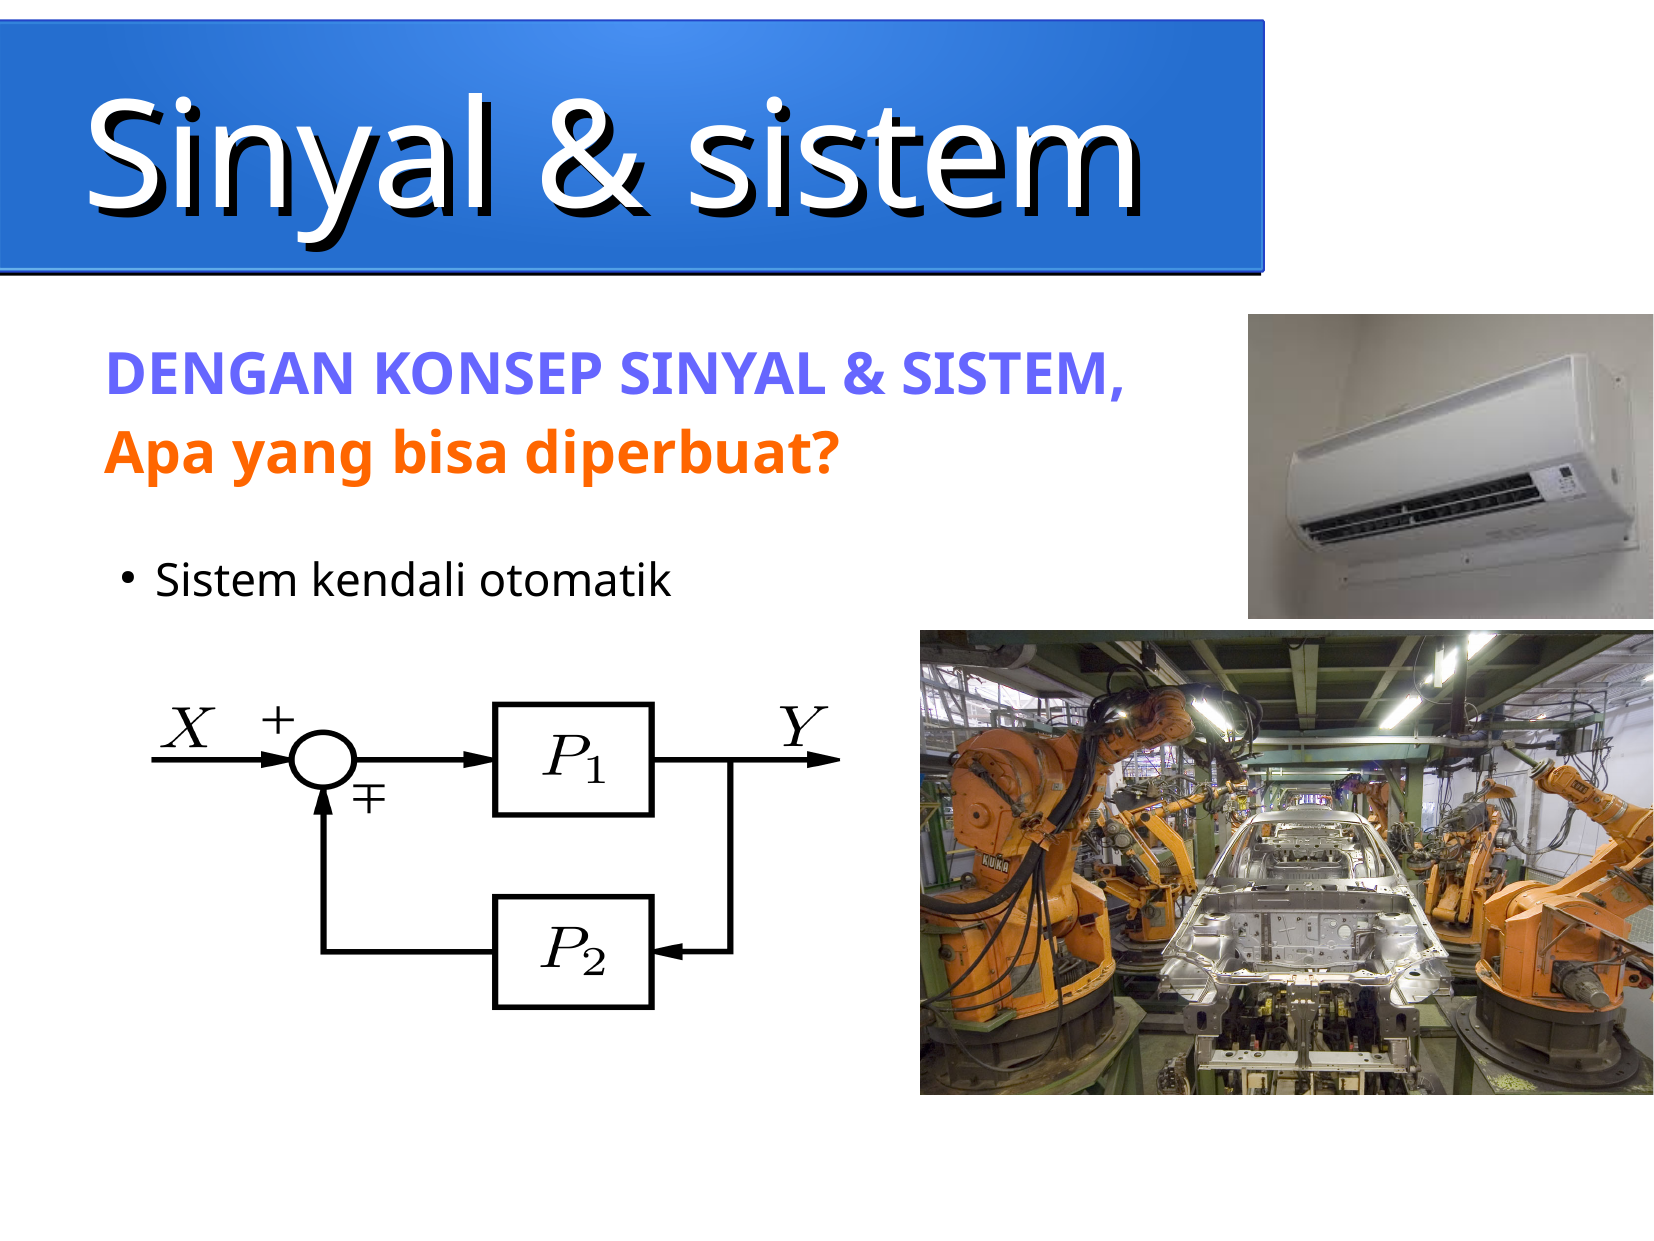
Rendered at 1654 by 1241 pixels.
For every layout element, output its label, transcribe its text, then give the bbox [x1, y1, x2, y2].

picture [120, 691, 871, 1021]
text_box DENGAN KONSEP SINYAL & SISTEM, Apa yang bisa diperbuat? [90, 325, 1183, 472]
picture [1248, 314, 1654, 619]
text_box Sistem kendali otomatik [105, 540, 684, 607]
picture [920, 630, 1654, 1096]
title Sinyal & sistem [82, 47, 1235, 252]
